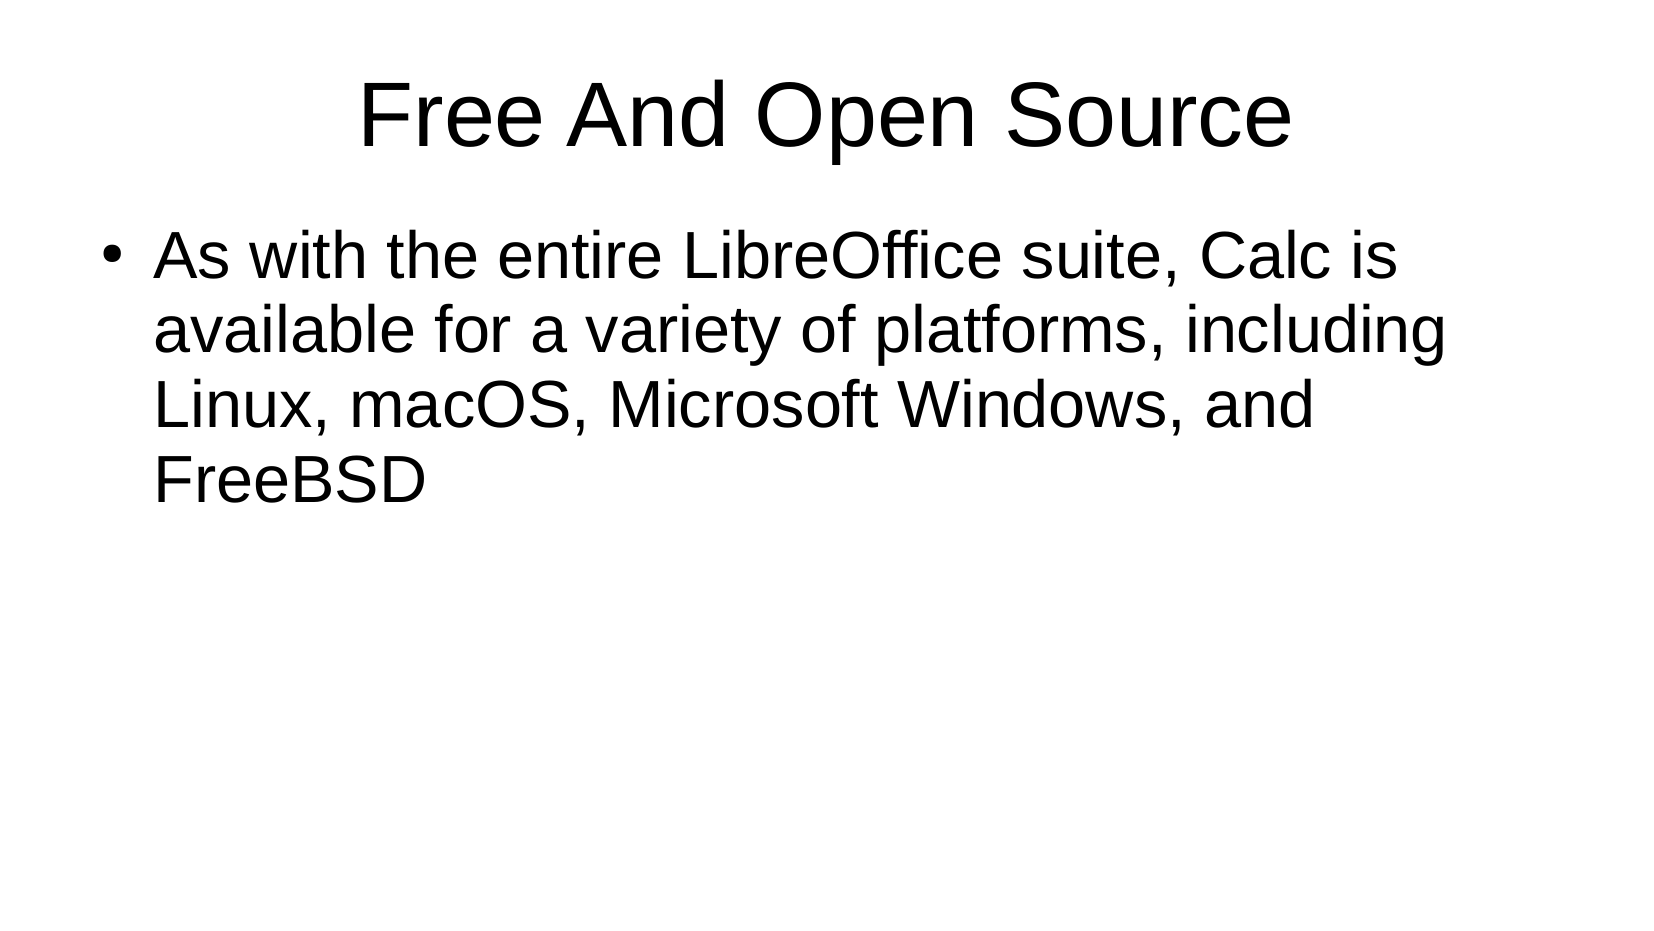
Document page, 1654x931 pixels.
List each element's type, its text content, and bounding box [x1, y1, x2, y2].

list As with the entire LibreOffice suite, Calc is available for a variety of platforms, including Linux, macOS, Microsoft Windows, and FreeBSD [82, 217, 1571, 758]
title Free And Open Source [82, 37, 1571, 193]
